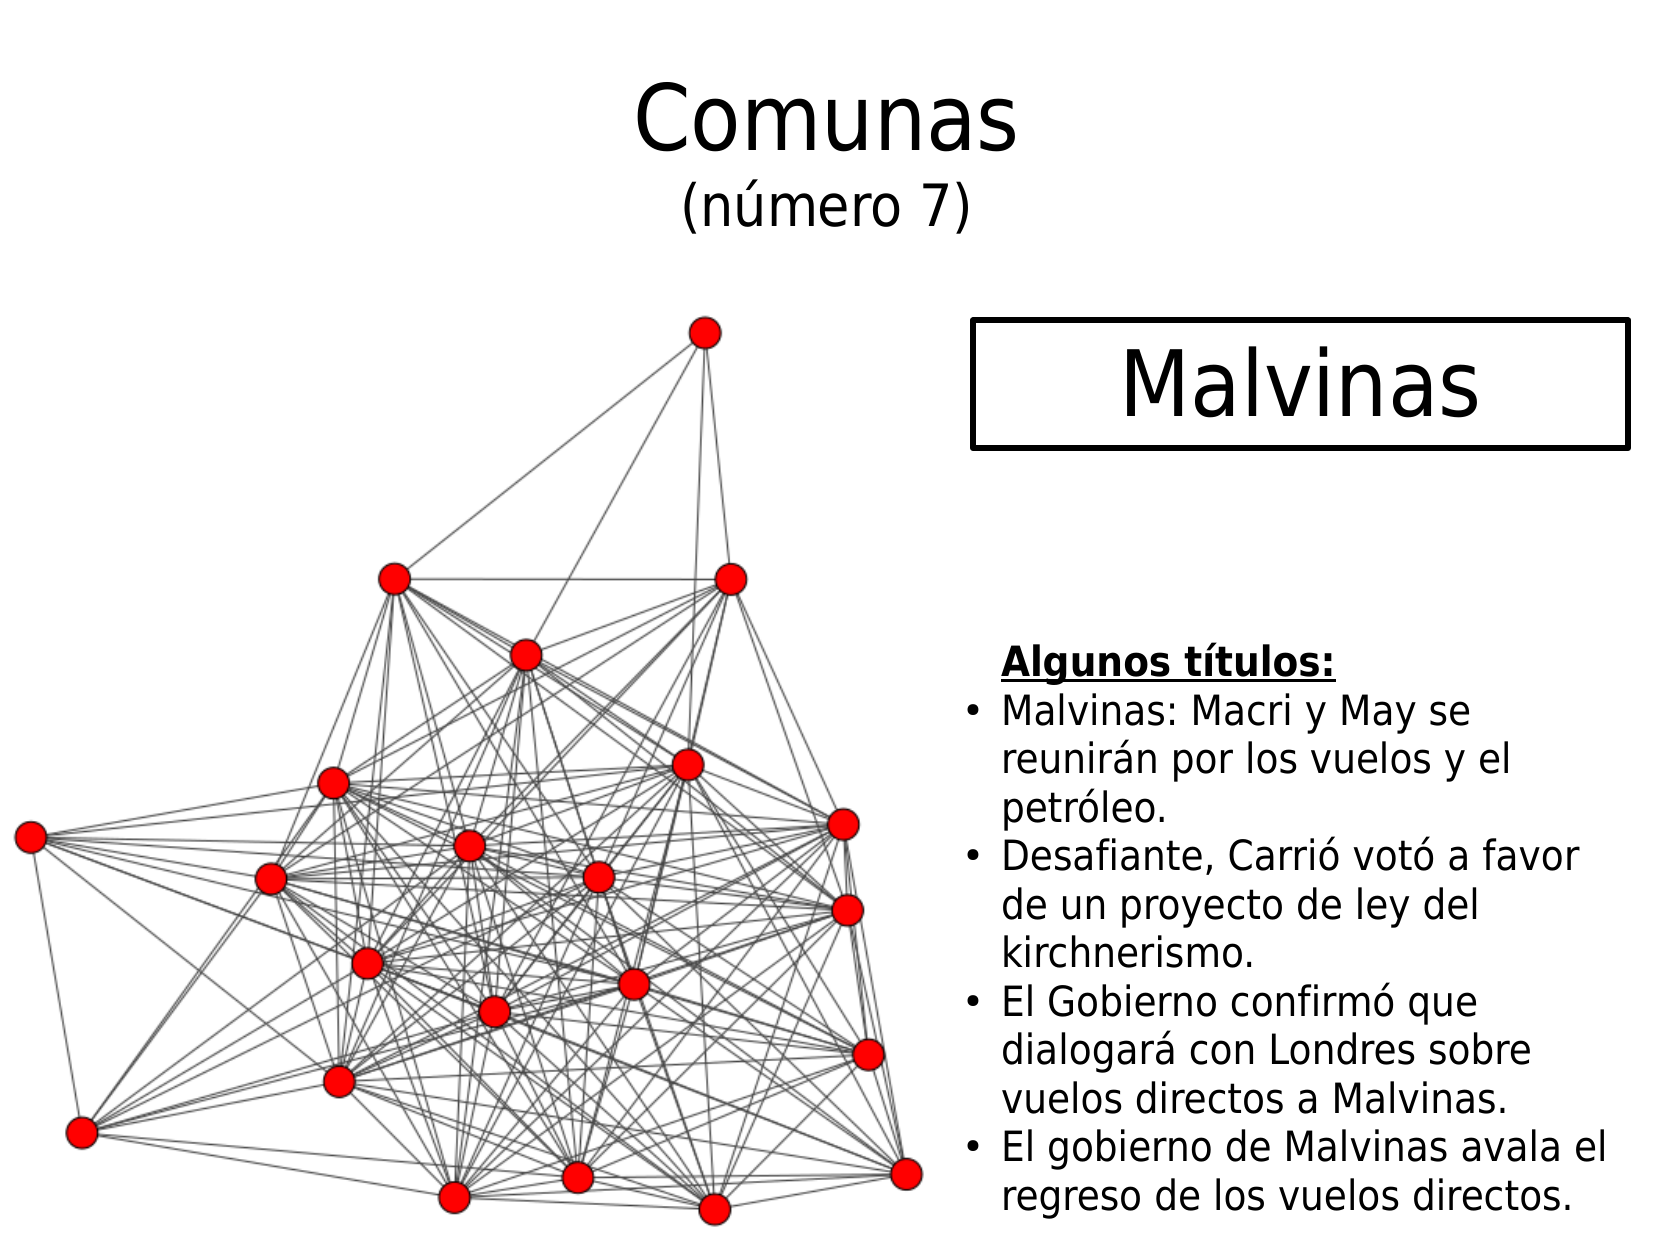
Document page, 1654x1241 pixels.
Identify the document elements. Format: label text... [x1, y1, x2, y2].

text_box Malvinas [972, 320, 1629, 449]
text_box Algunos títulos: Malvinas: Macri y May se reunirán por los vuelos y el petróleo. Desafiante, Carrió votó a favor de un proyecto de ley del kirchnerismo. El Gobierno confirmó que dialogará con Londres sobre vuelos directos a Malvinas. El gobierno de Malvinas avala el regreso de los vuelos directos. [950, 630, 1649, 1234]
title Comunas (número 7) [82, 31, 1571, 275]
picture [0, 302, 938, 1241]
